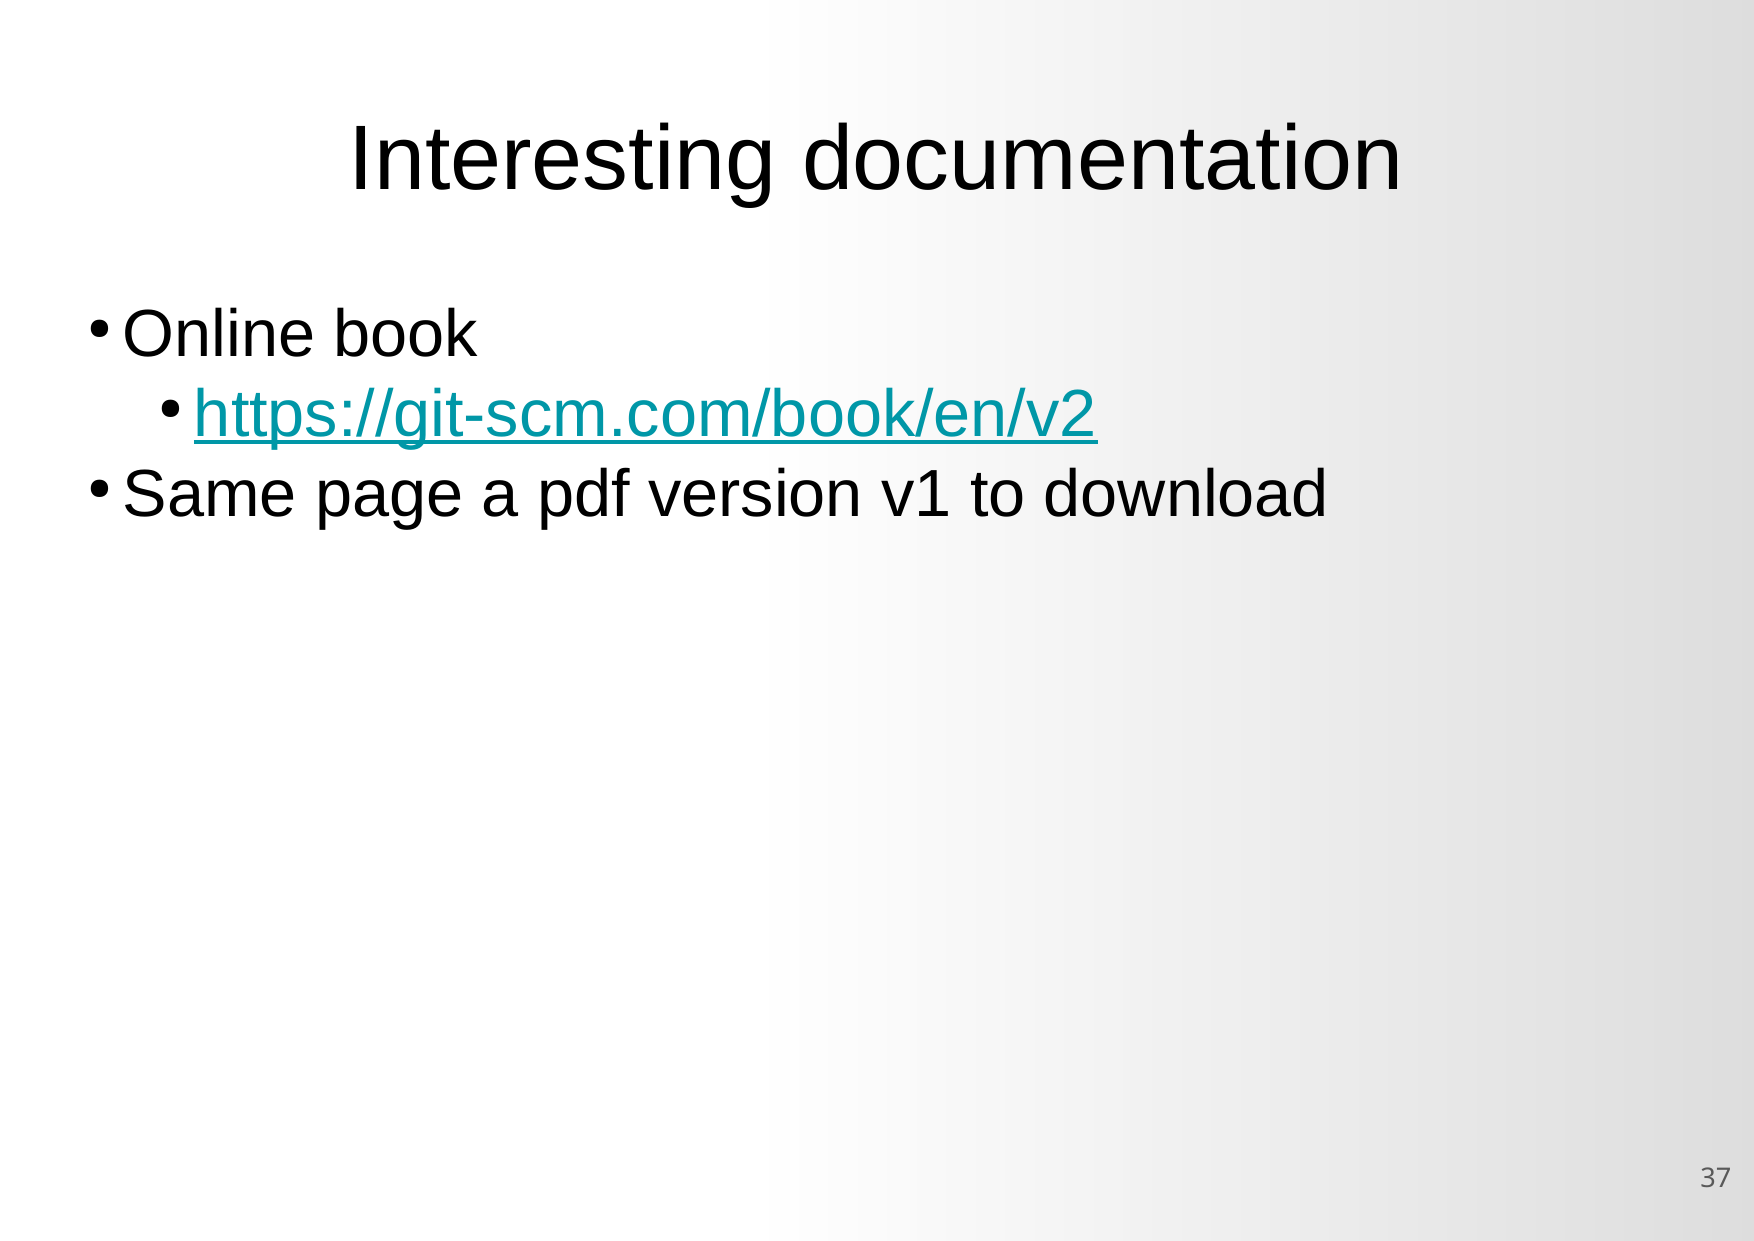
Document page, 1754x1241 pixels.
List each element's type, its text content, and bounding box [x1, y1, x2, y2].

text_box Interesting documentation [87, 49, 1666, 257]
slide_number <number> [1641, 1145, 1747, 1241]
text_box Online book https://git-scm.com/book/en/v2 Same page a pdf version v1 to download [87, 290, 1666, 1010]
